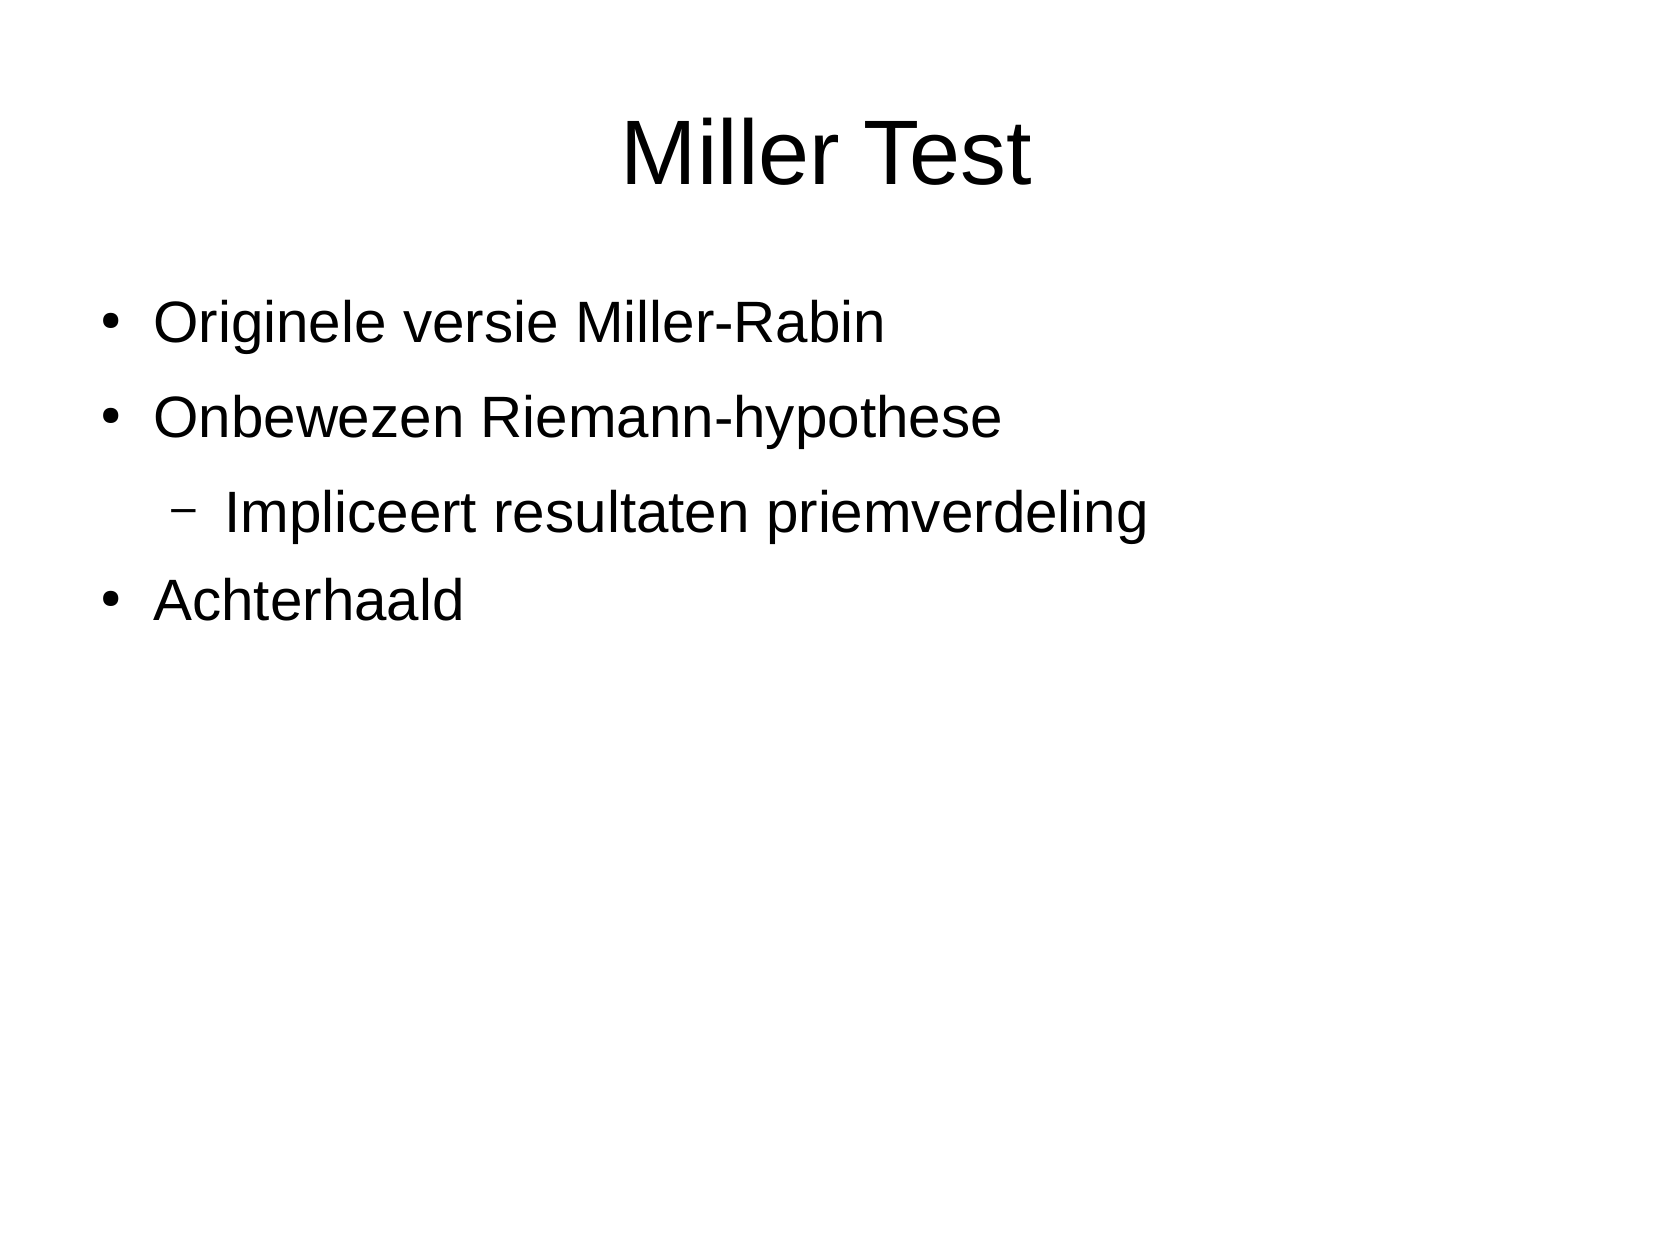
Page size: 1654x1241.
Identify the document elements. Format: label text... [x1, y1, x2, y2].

list Originele versie Miller-Rabin Onbewezen Riemann-hypothese Impliceert resultaten priemverdeling Achterhaald [82, 290, 1571, 1010]
title Miller Test [82, 49, 1571, 257]
